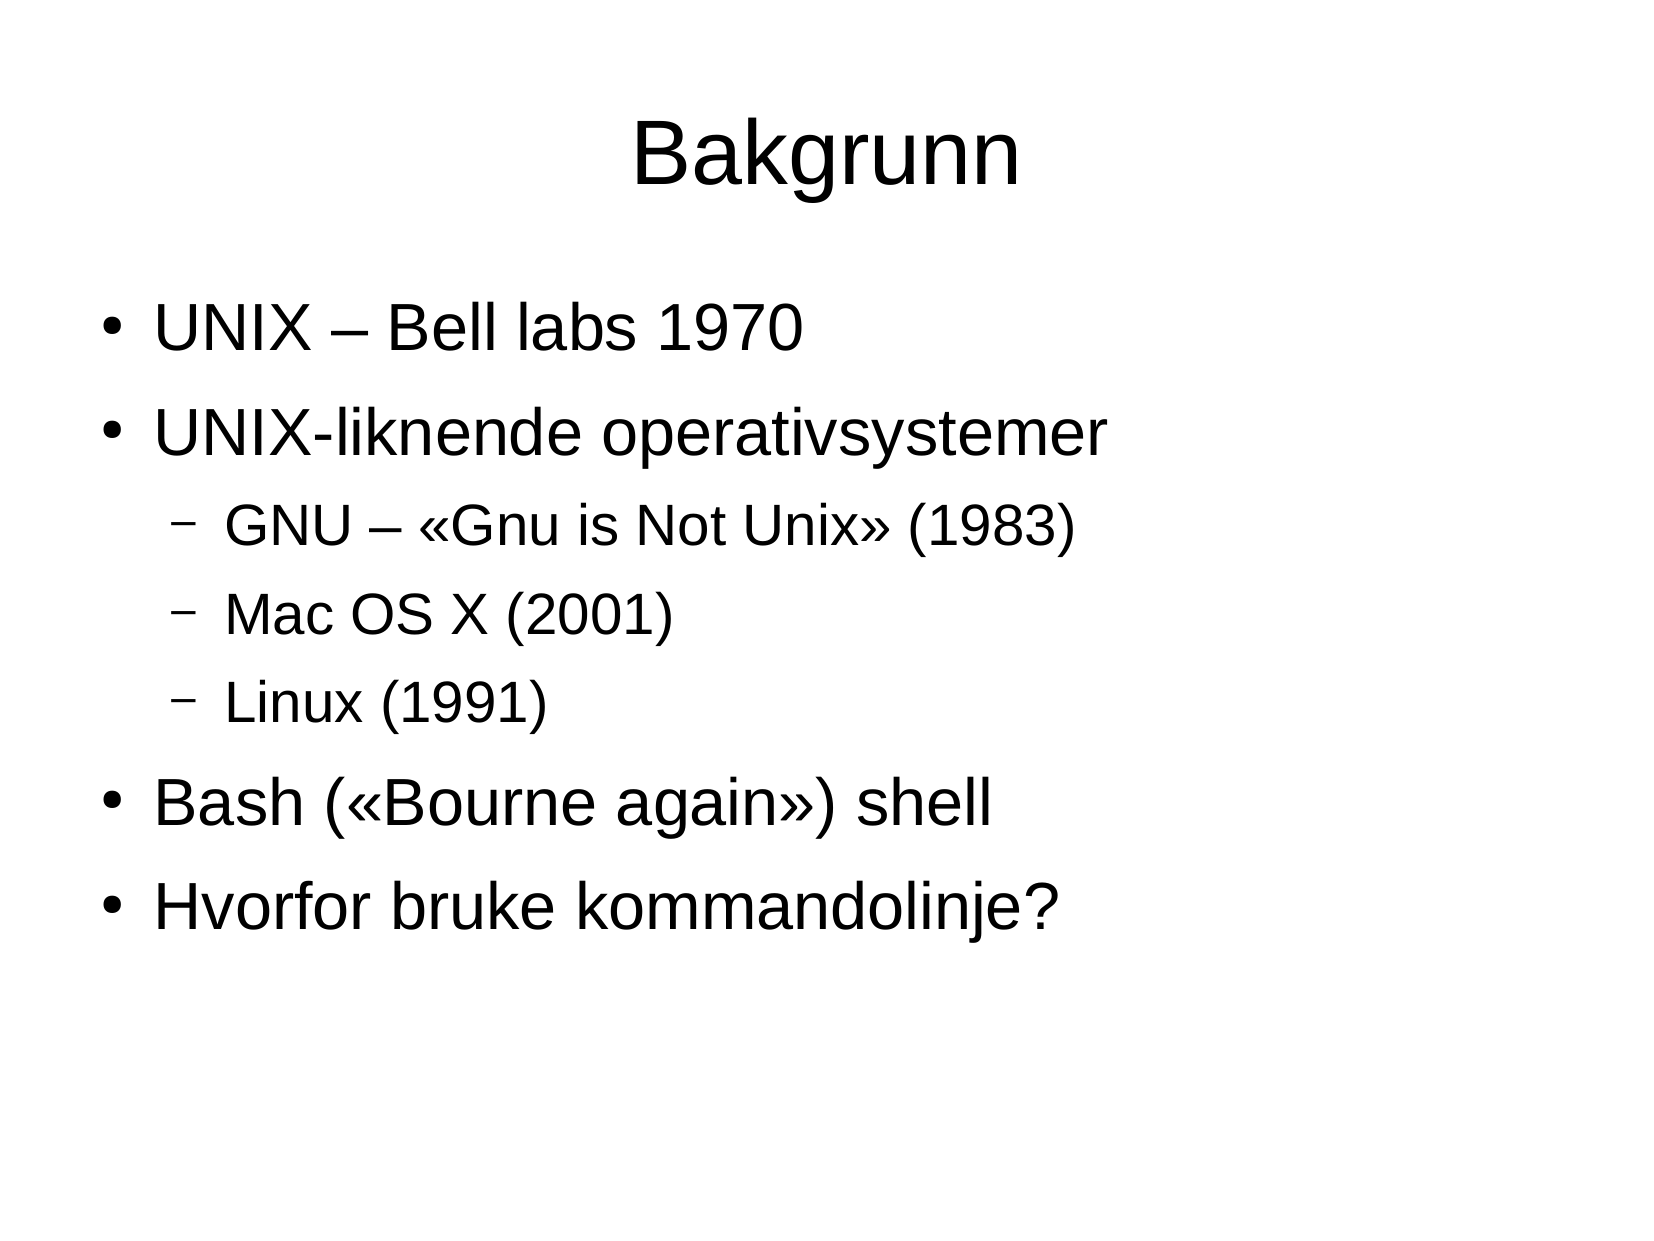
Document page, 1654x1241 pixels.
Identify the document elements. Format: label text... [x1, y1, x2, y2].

title Bakgrunn [82, 49, 1571, 257]
list UNIX – Bell labs 1970 UNIX-liknende operativsystemer GNU – «Gnu is Not Unix» (1983) Mac OS X (2001) Linux (1991) Bash («Bourne again») shell Hvorfor bruke kommandolinje? [82, 290, 1571, 1010]
